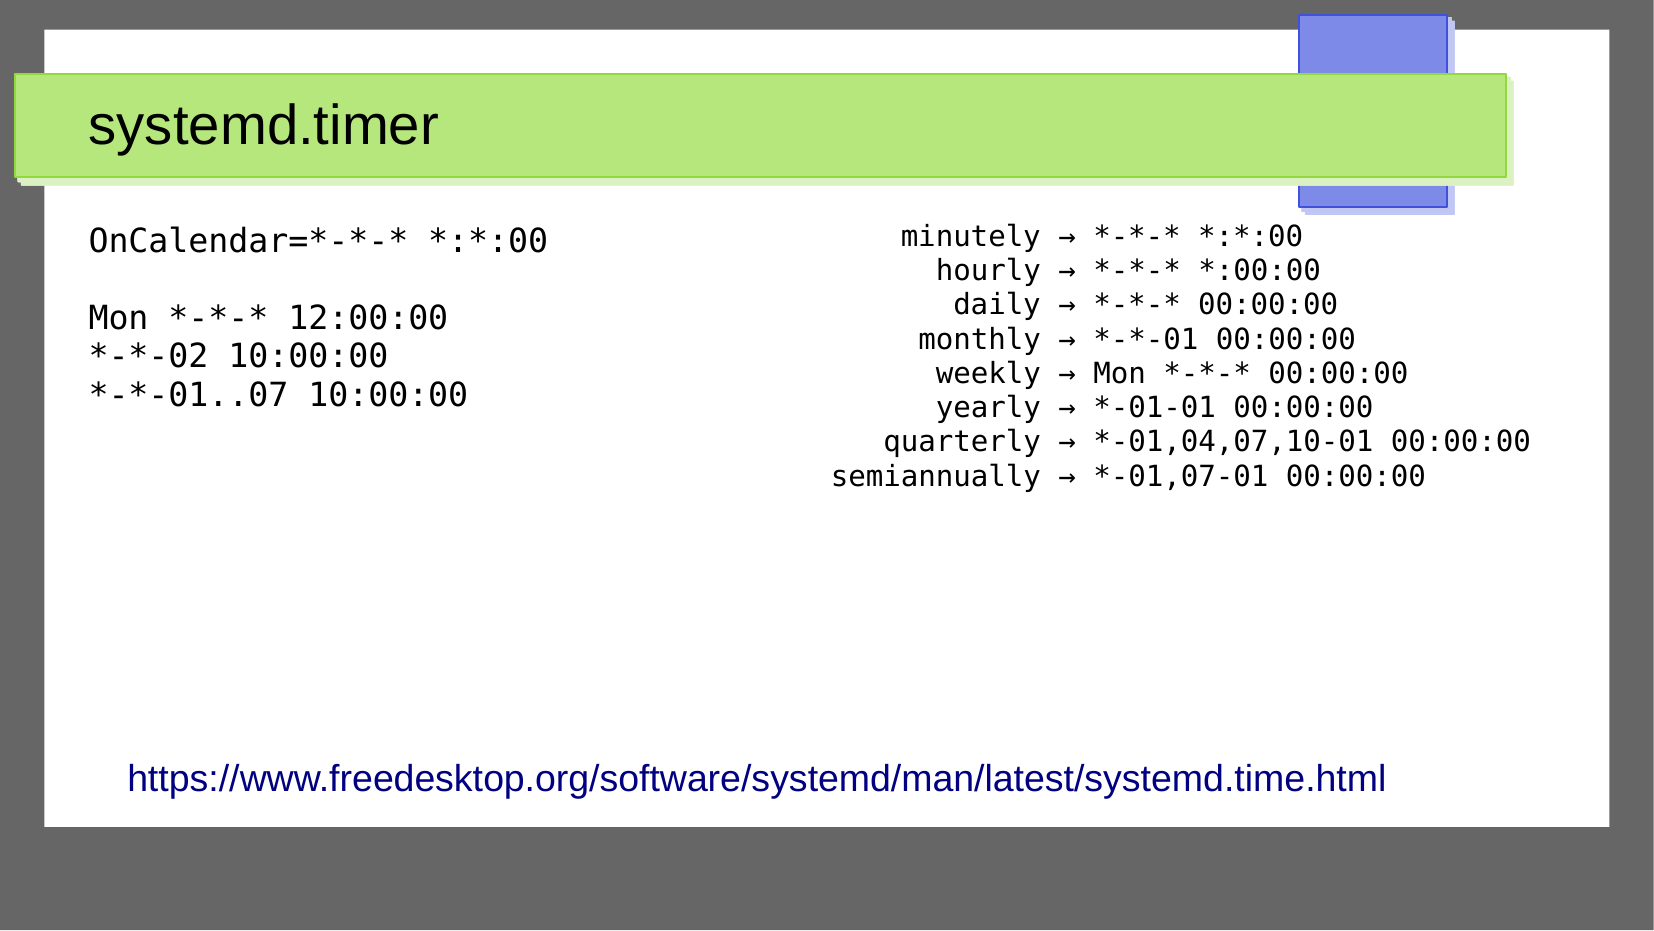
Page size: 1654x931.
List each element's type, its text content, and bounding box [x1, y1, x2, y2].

list minutely → *-*-* *:*:00 hourly → *-*-* *:00:00 daily → *-*-* 00:00:00 monthly → *-*-01 00:00:00 weekly → Mon *-*-* 00:00:00 yearly → *-01-01 00:00:00 quarterly → *-01,04,07,10-01 00:00:00 semiannually → *-01,07-01 00:00:00 [830, 219, 1552, 751]
title systemd.timer [88, 73, 1506, 178]
text_box https://www.freedesktop.org/software/systemd/man/latest/systemd.time.html [112, 750, 1413, 813]
list OnCalendar=*-*-* *:*:00 Mon *-*-* 12:00:00 *-*-02 10:00:00 *-*-01..07 10:00:00 [88, 221, 809, 751]
